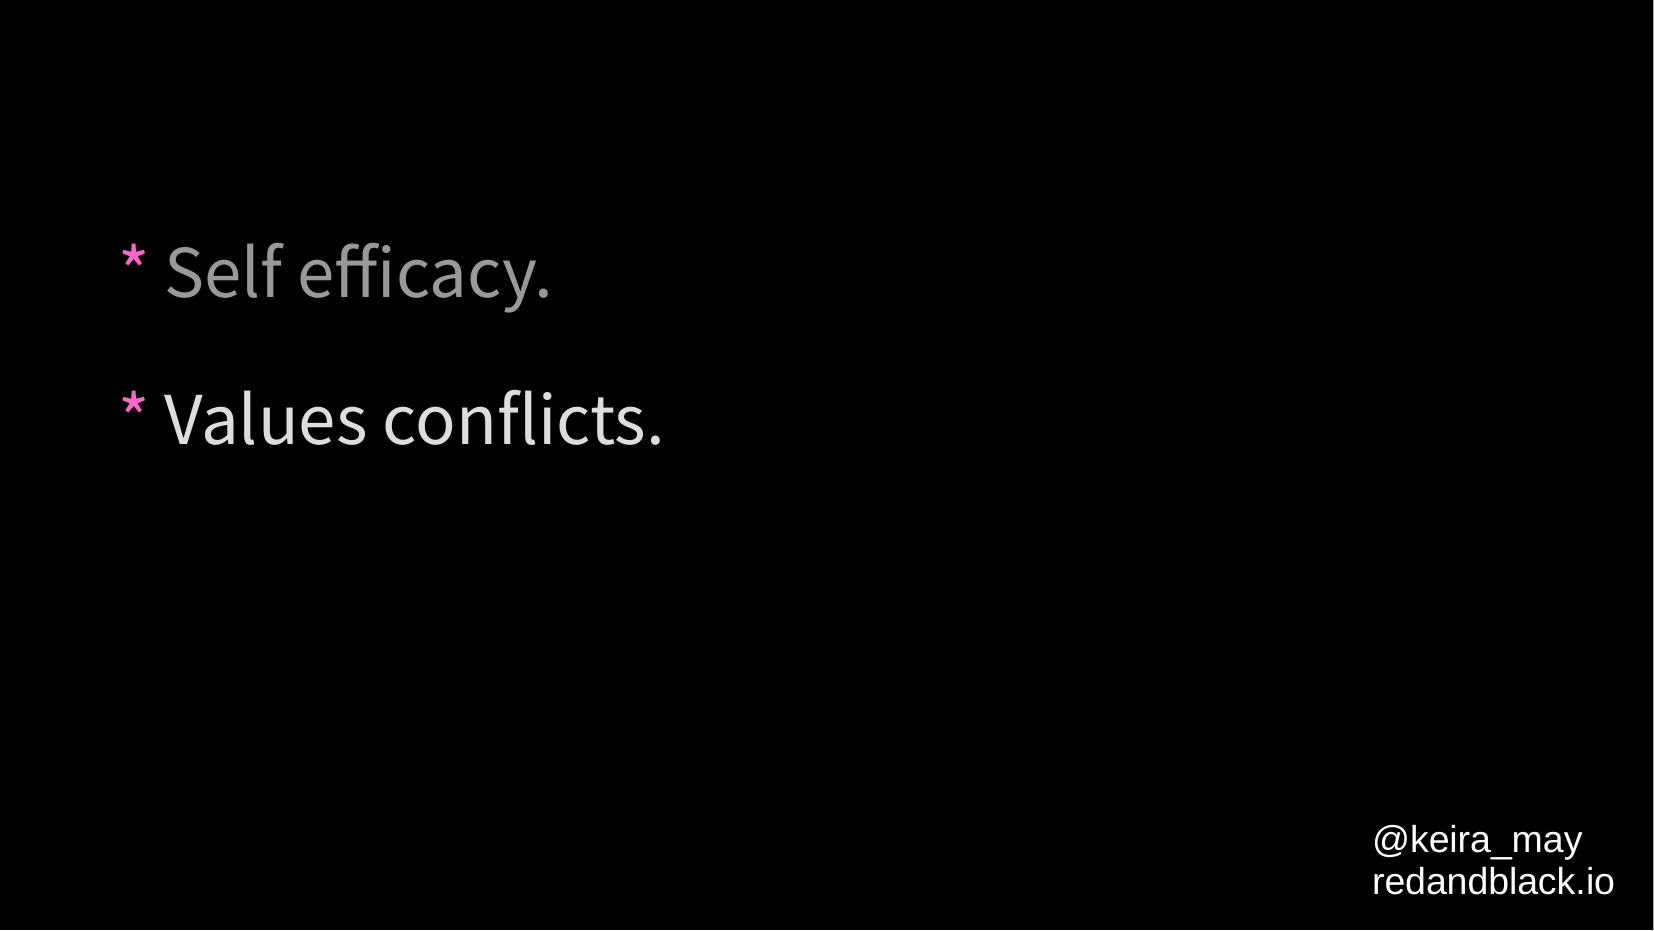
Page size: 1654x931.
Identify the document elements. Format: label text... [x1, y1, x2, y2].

title * Self efficacy. * Values conflicts. [0, 0, 1654, 931]
text_box @keira_may redandblack.io [1357, 810, 1631, 910]
